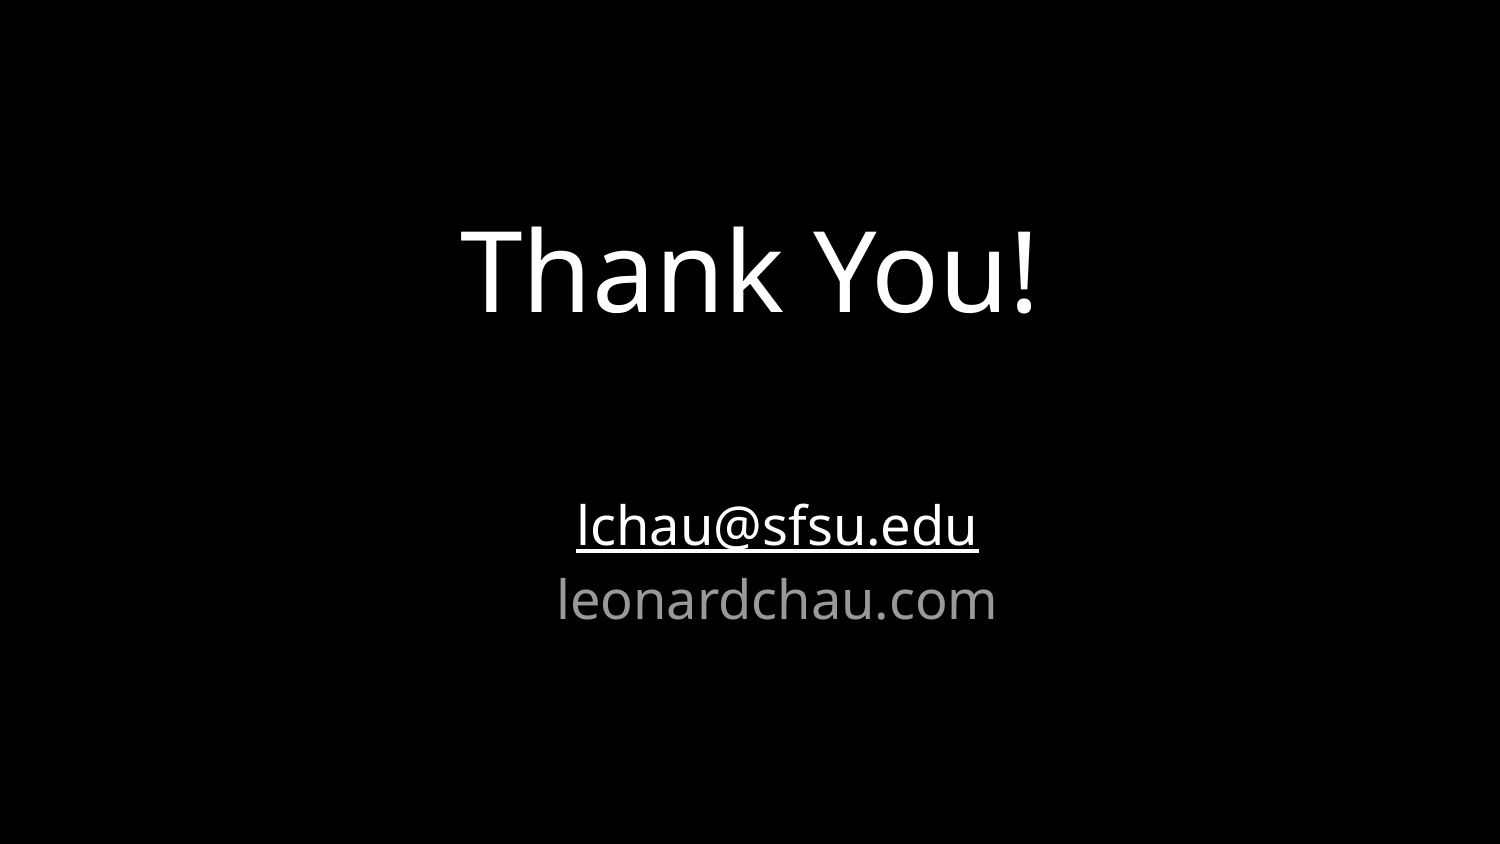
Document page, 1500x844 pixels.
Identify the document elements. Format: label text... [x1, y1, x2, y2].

title Thank You! [103, 184, 1397, 471]
subtitle lchau@sfsu.edu leonardchau.com [468, 476, 1087, 630]
